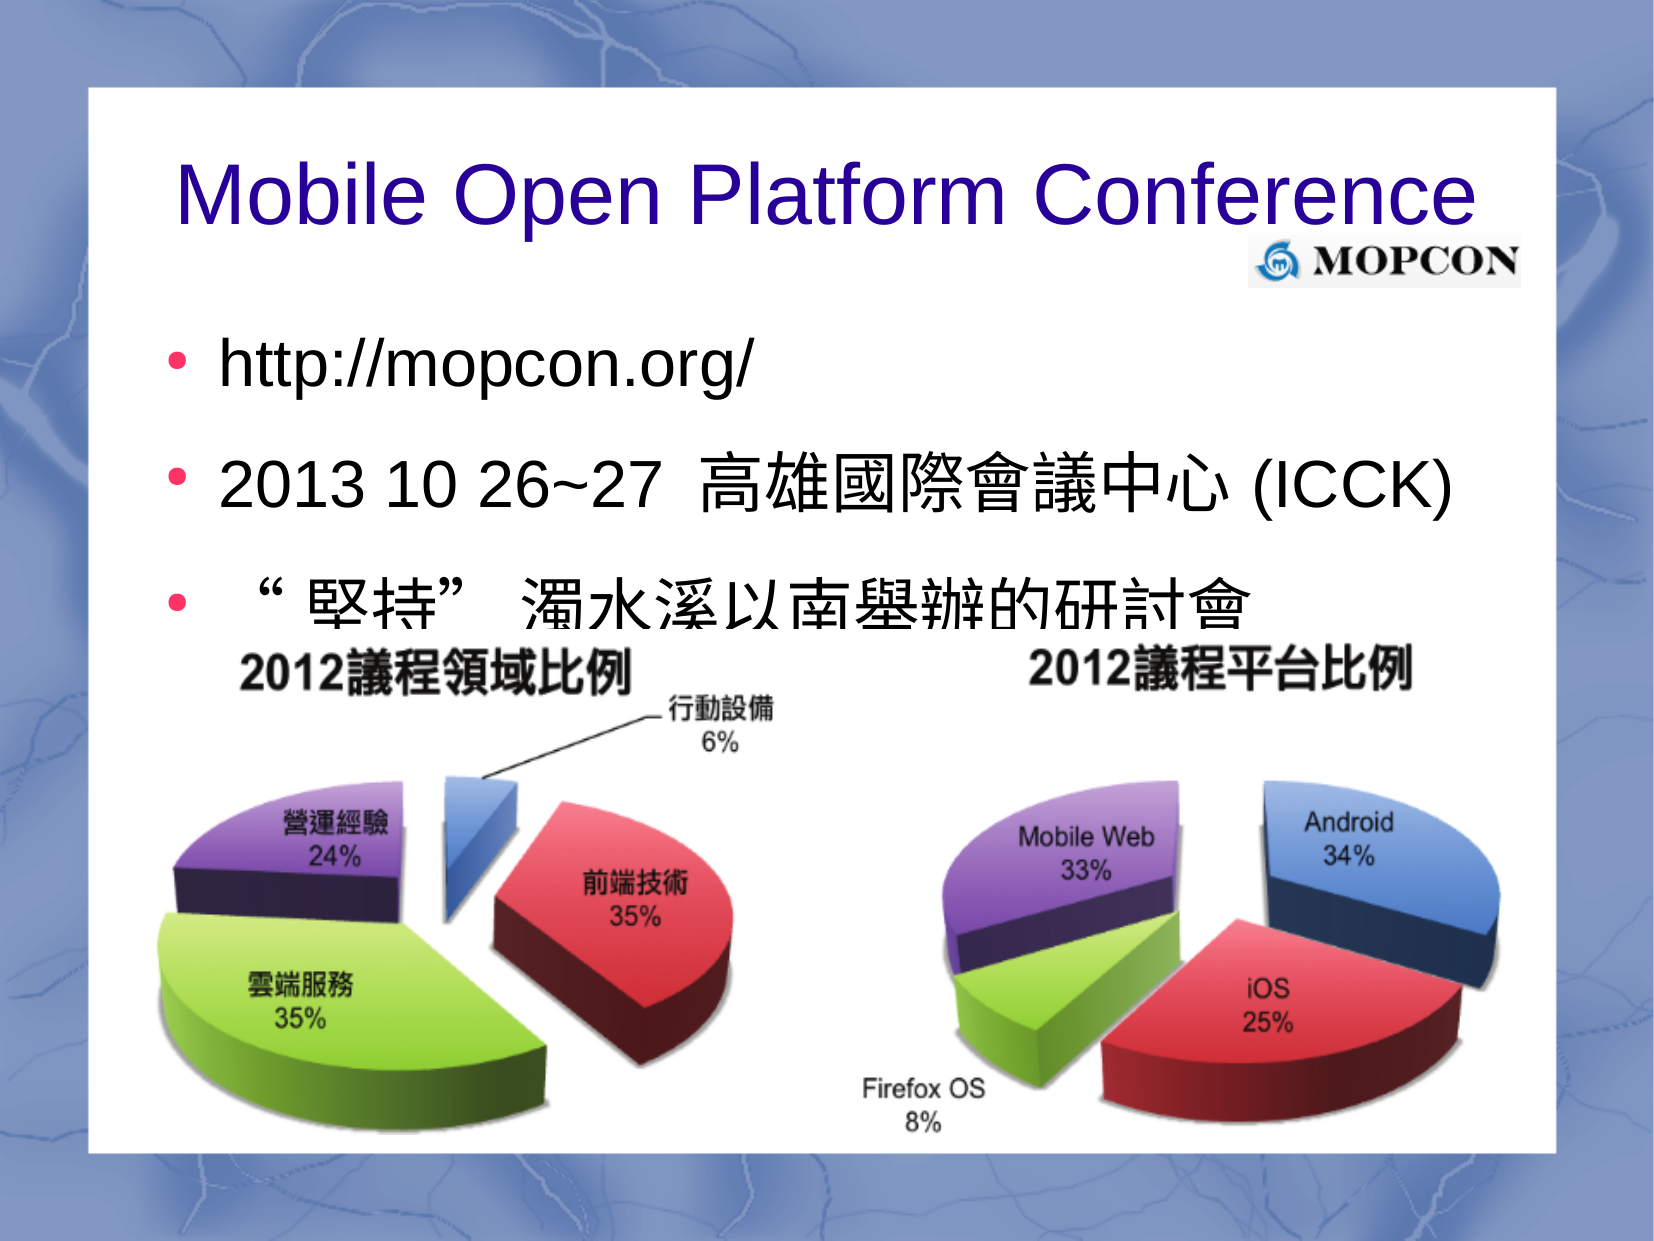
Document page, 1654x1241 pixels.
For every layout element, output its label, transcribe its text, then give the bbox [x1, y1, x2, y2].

title Mobile Open Platform Conference [118, 90, 1536, 298]
picture [0, 0, 1654, 1241]
list http://mopcon.org/ 2013 10 26~27 高雄國際會議中心(ICCK) “堅持” 濁水溪以南舉辦的研討會 [147, 325, 1506, 629]
